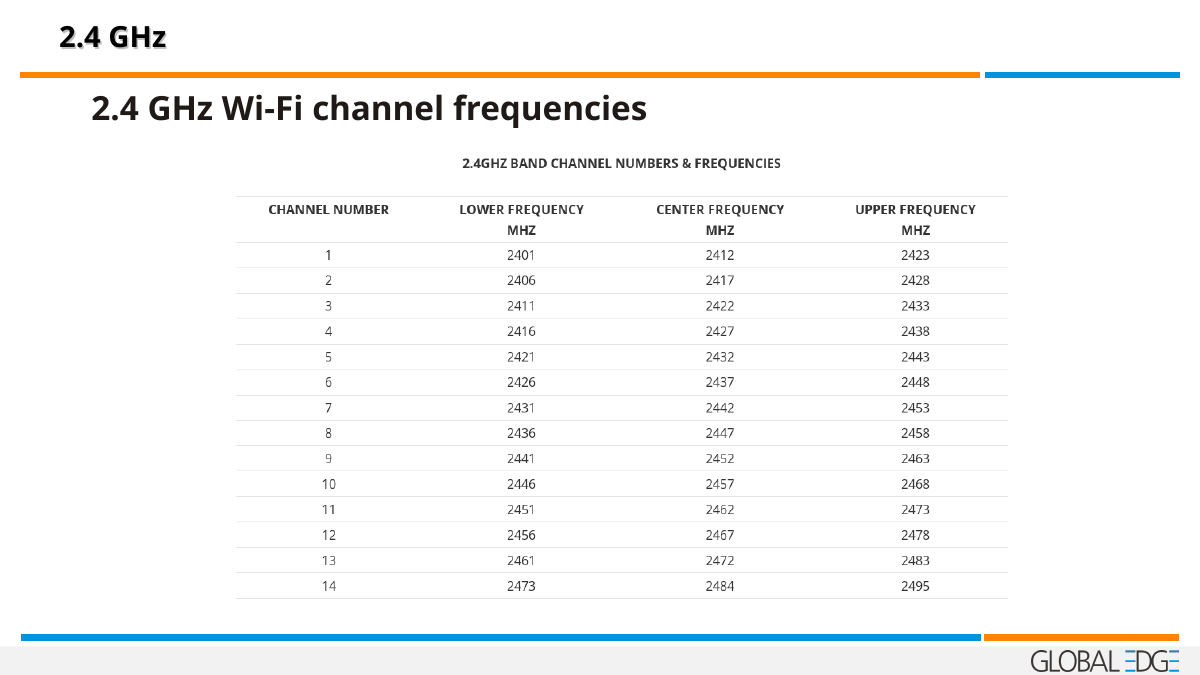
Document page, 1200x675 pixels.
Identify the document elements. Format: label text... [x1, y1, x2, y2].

picture [230, 151, 1016, 603]
list 2.4 GHz Wi-Fi channel frequencies [20, 87, 1179, 628]
picture [1031, 650, 1179, 672]
title 2.4 GHz [12, 9, 1088, 63]
